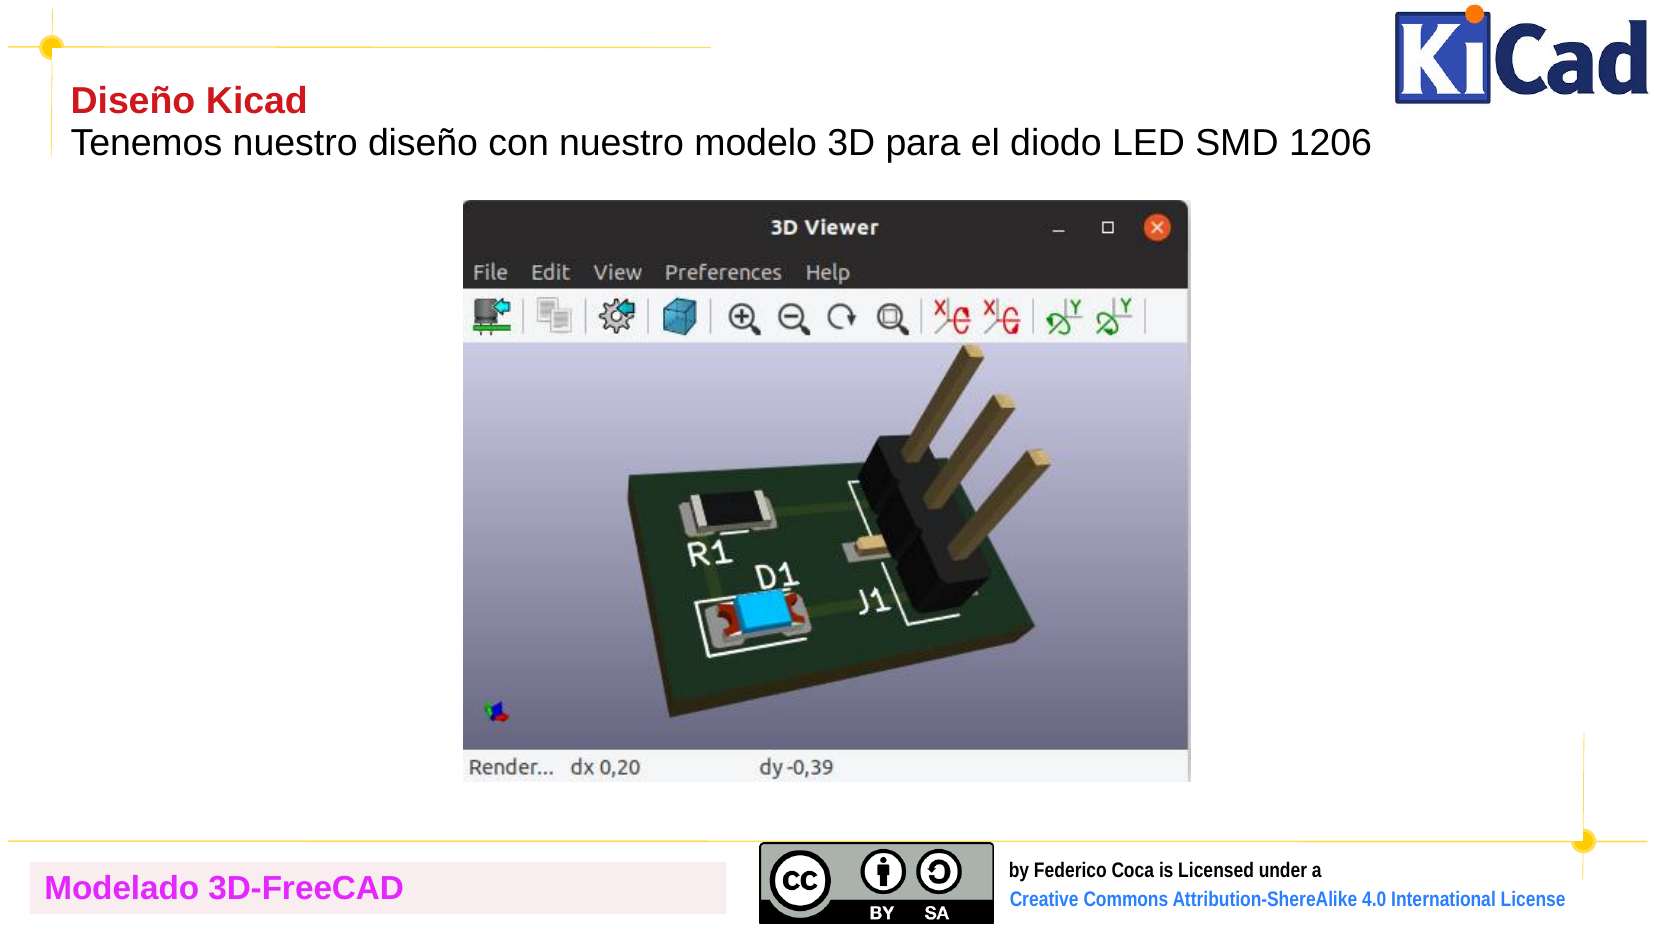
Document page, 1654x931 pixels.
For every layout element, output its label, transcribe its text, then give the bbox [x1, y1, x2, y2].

picture [1389, 0, 1652, 107]
picture [463, 200, 1191, 782]
text_box Diseño Kicad Tenemos nuestro diseño con nuestro modelo 3D para el diodo LED SMD 1206 [55, 72, 1430, 213]
text_box Modelado 3D-FreeCAD [29, 862, 727, 915]
